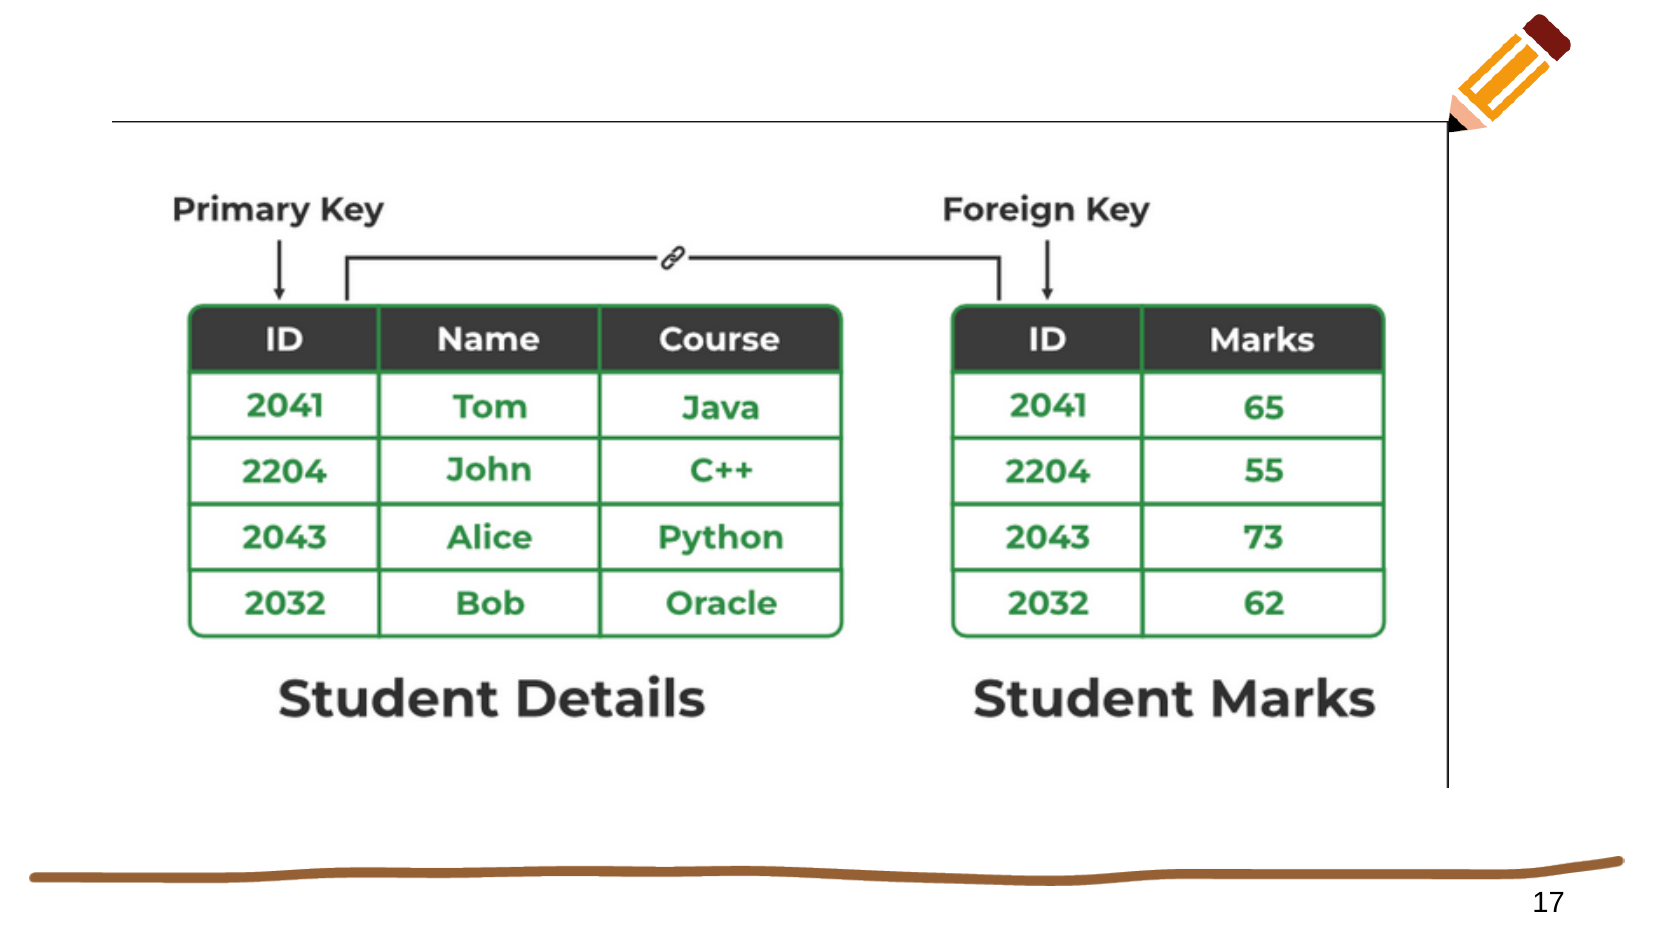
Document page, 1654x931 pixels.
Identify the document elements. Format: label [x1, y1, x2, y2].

picture [29, 856, 1625, 886]
picture [112, 14, 1571, 788]
